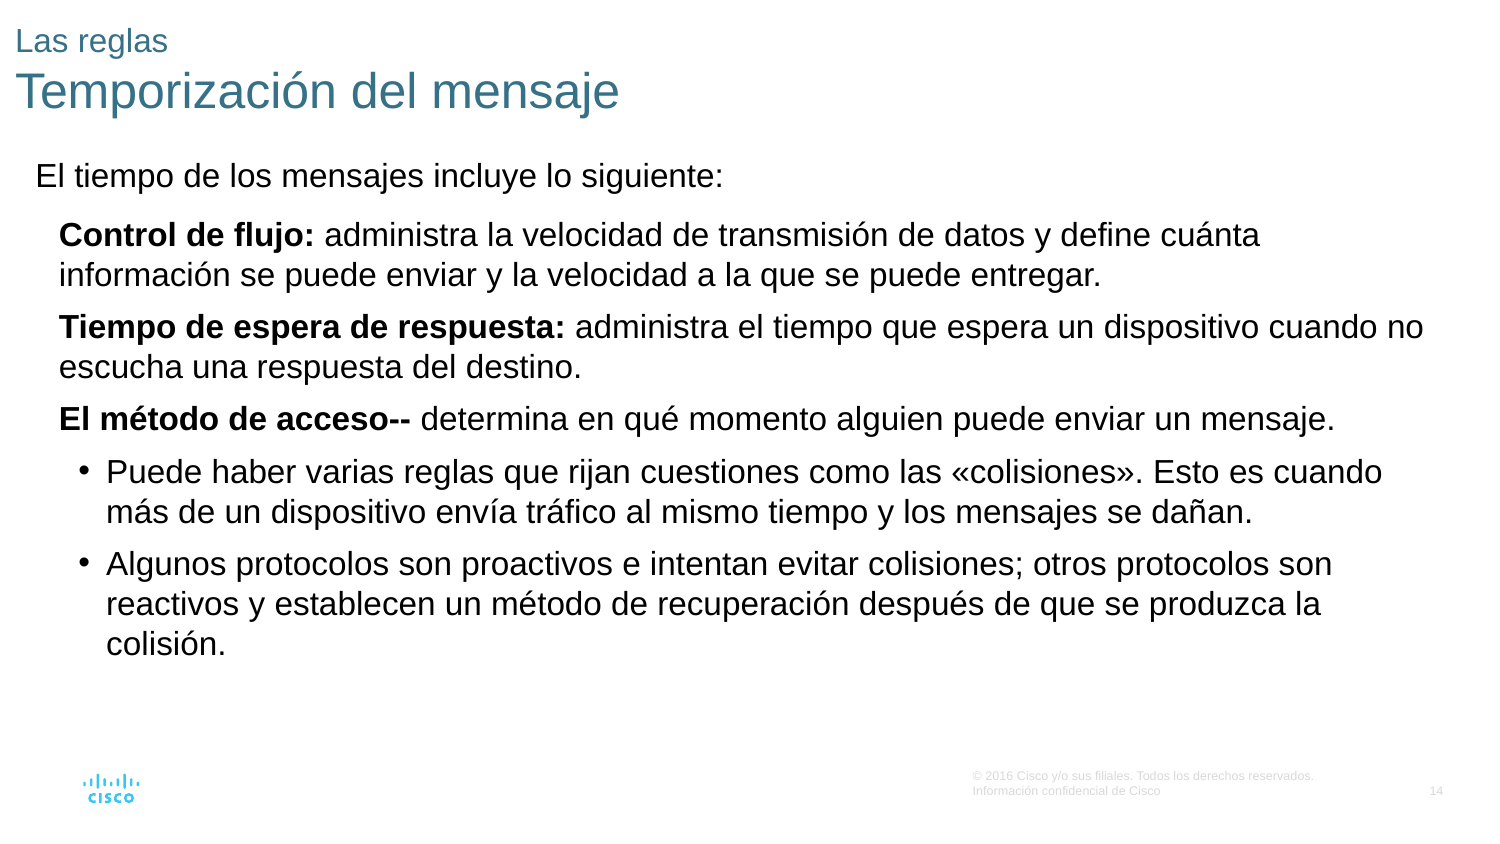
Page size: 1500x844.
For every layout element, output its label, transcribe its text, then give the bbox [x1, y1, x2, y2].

list El tiempo de los mensajes incluye lo siguiente: Control de flujo: administra la velocidad de transmisión de datos y define cuánta información se puede enviar y la velocidad a la que se puede entregar. Tiempo de espera de respuesta: administra el tiempo que espera un dispositivo cuando no escucha una respuesta del destino. El método de acceso-- determina en qué momento alguien puede enviar un mensaje. Puede haber varias reglas que rijan cuestiones como las «colisiones». Esto es cuando más de un dispositivo envía tráfico al mismo tiempo y los mensajes se dañan. Algunos protocolos son proactivos e intentan evitar colisiones; otros protocolos son reactivos y establecen un método de recuperación después de que se produzca la colisión. [20, 146, 1473, 796]
title Las reglas Temporización del mensaje [0, 6, 1500, 131]
